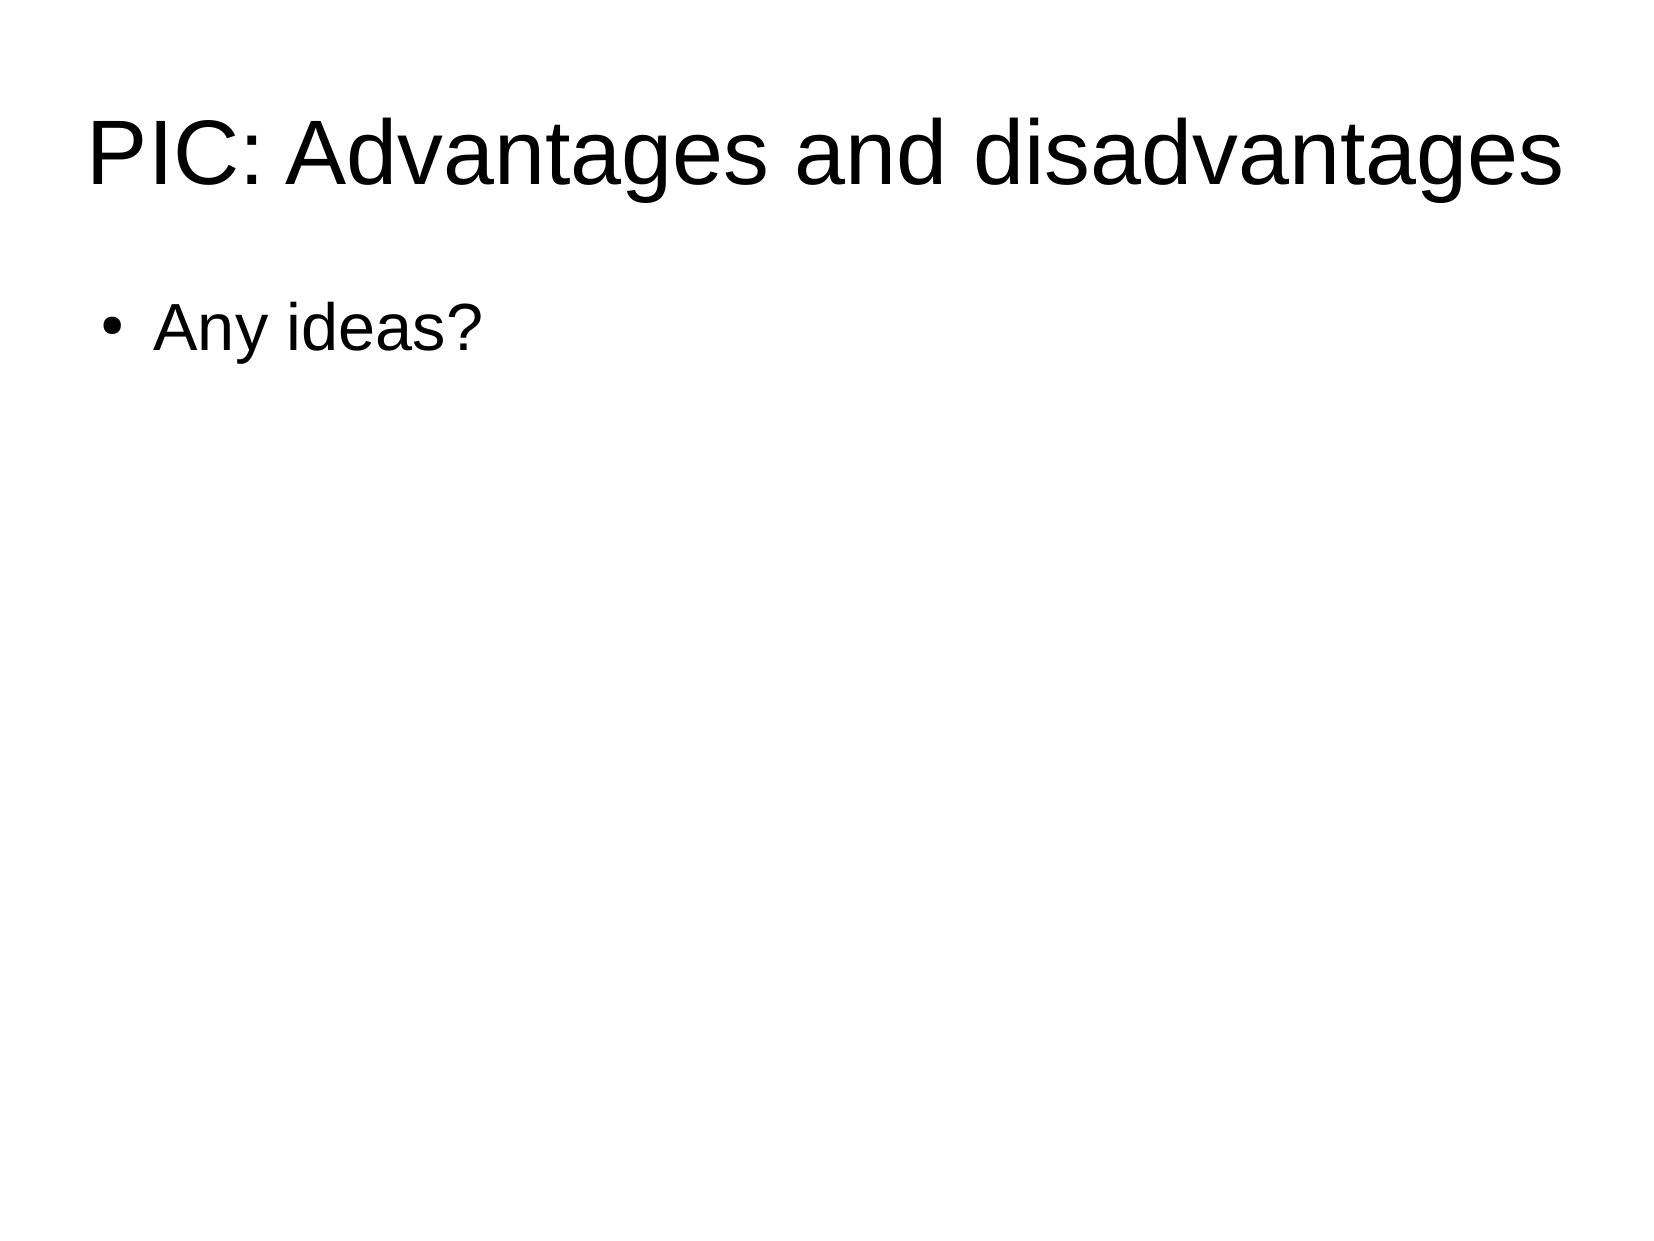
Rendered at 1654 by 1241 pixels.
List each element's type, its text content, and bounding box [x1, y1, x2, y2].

title PIC: Advantages and disadvantages [82, 49, 1571, 257]
list Any ideas? [82, 290, 1571, 1010]
